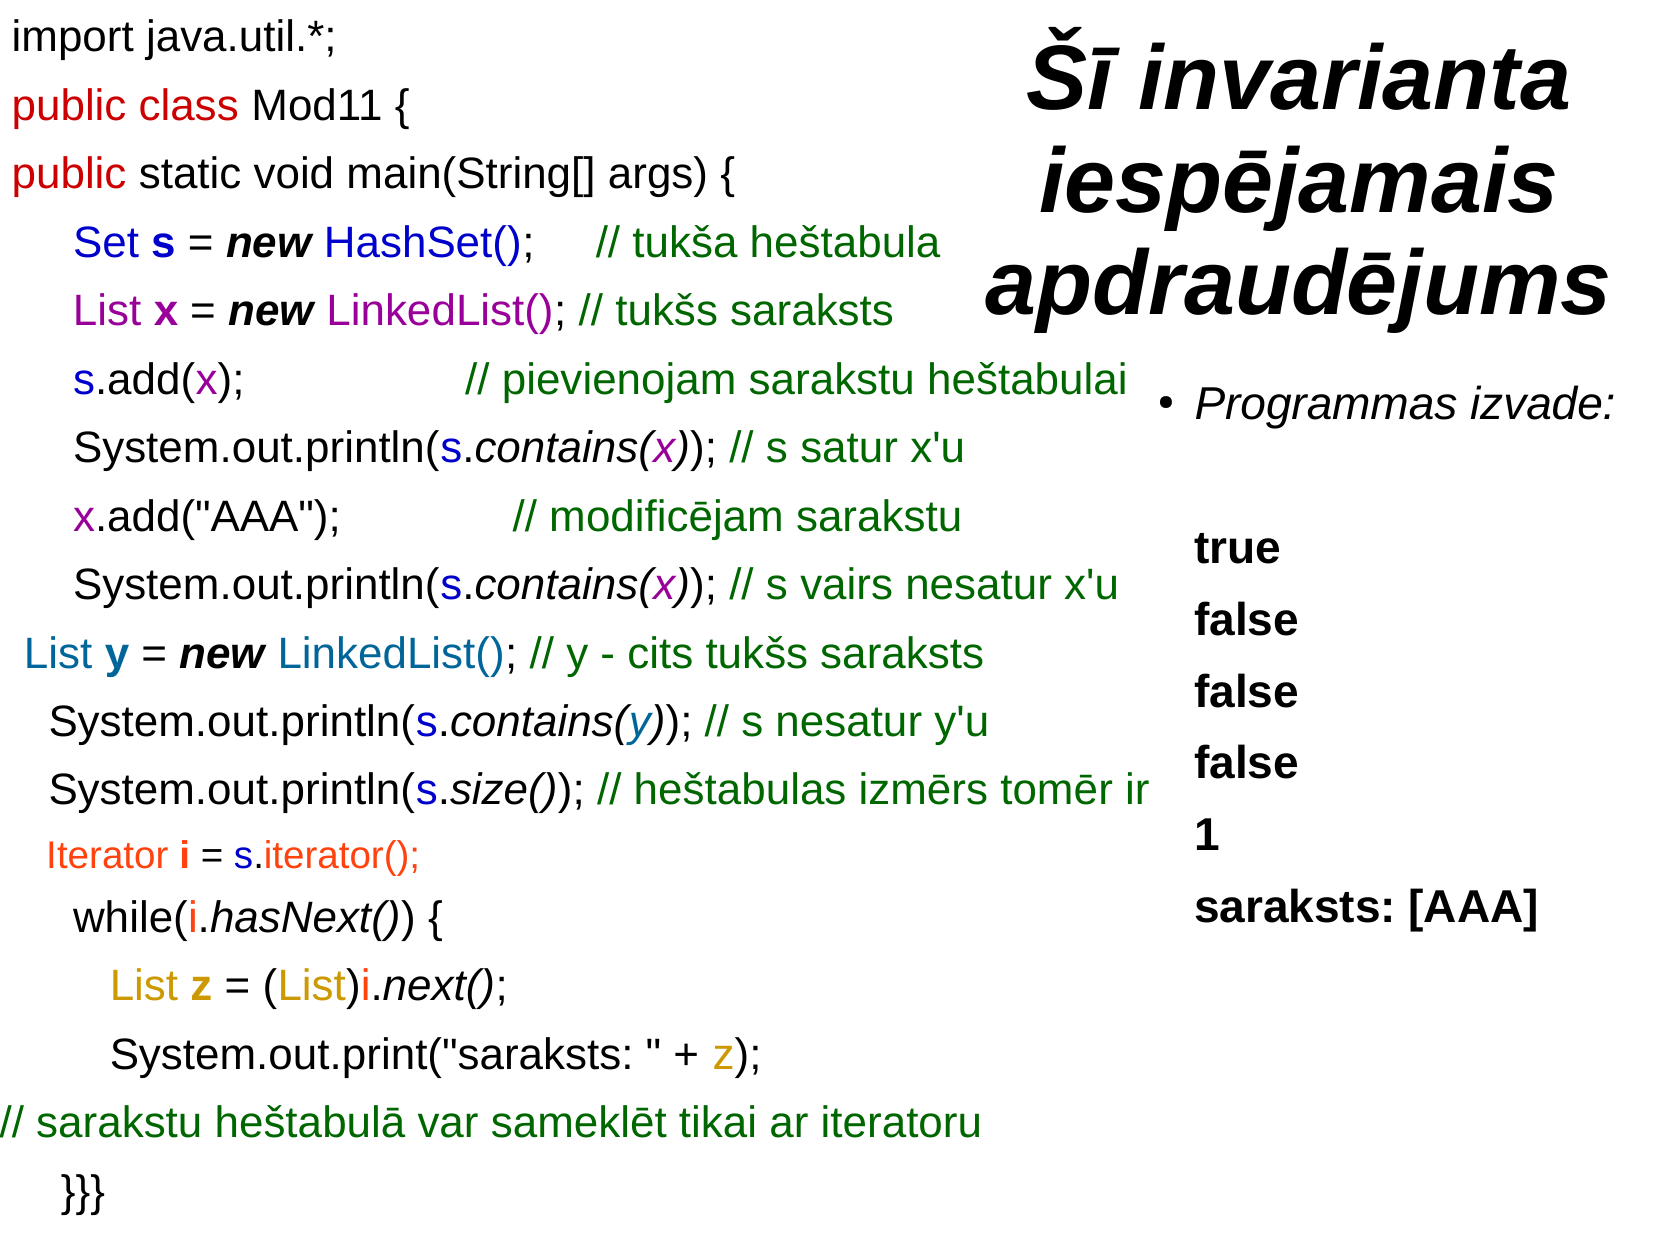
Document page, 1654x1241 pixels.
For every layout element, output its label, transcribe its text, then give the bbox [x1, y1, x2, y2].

list import java.util.*; public class Mod11 { public static void main(String[] args) { Set s = new HashSet(); // tukša heštabula List x = new LinkedList(); // tukšs saraksts s.add(x); // pievienojam sarakstu heštabulai System.out.println(s.contains(x)); // s satur x'u x.add("AAA"); // modificējam sarakstu System.out.println(s.contains(x)); // s vairs nesatur x'u List y = new LinkedList(); // y - cits tukšs saraksts System.out.println(s.contains(y)); // s nesatur y'u System.out.println(s.size()); // heštabulas izmērs tomēr ir Iterator i = s.iterator(); while(i.hasNext()) { List z = (List)i.next(); System.out.print("saraksts: " + z); // sarakstu heštabulā var sameklēt tikai ar iteratoru }}} [0, 11, 1347, 1222]
title Šī invarianta iespējamais apdraudējums [862, 0, 1654, 377]
list Programmas izvade: true false false false 1 saraksts: [AAA] [1145, 377, 1654, 934]
